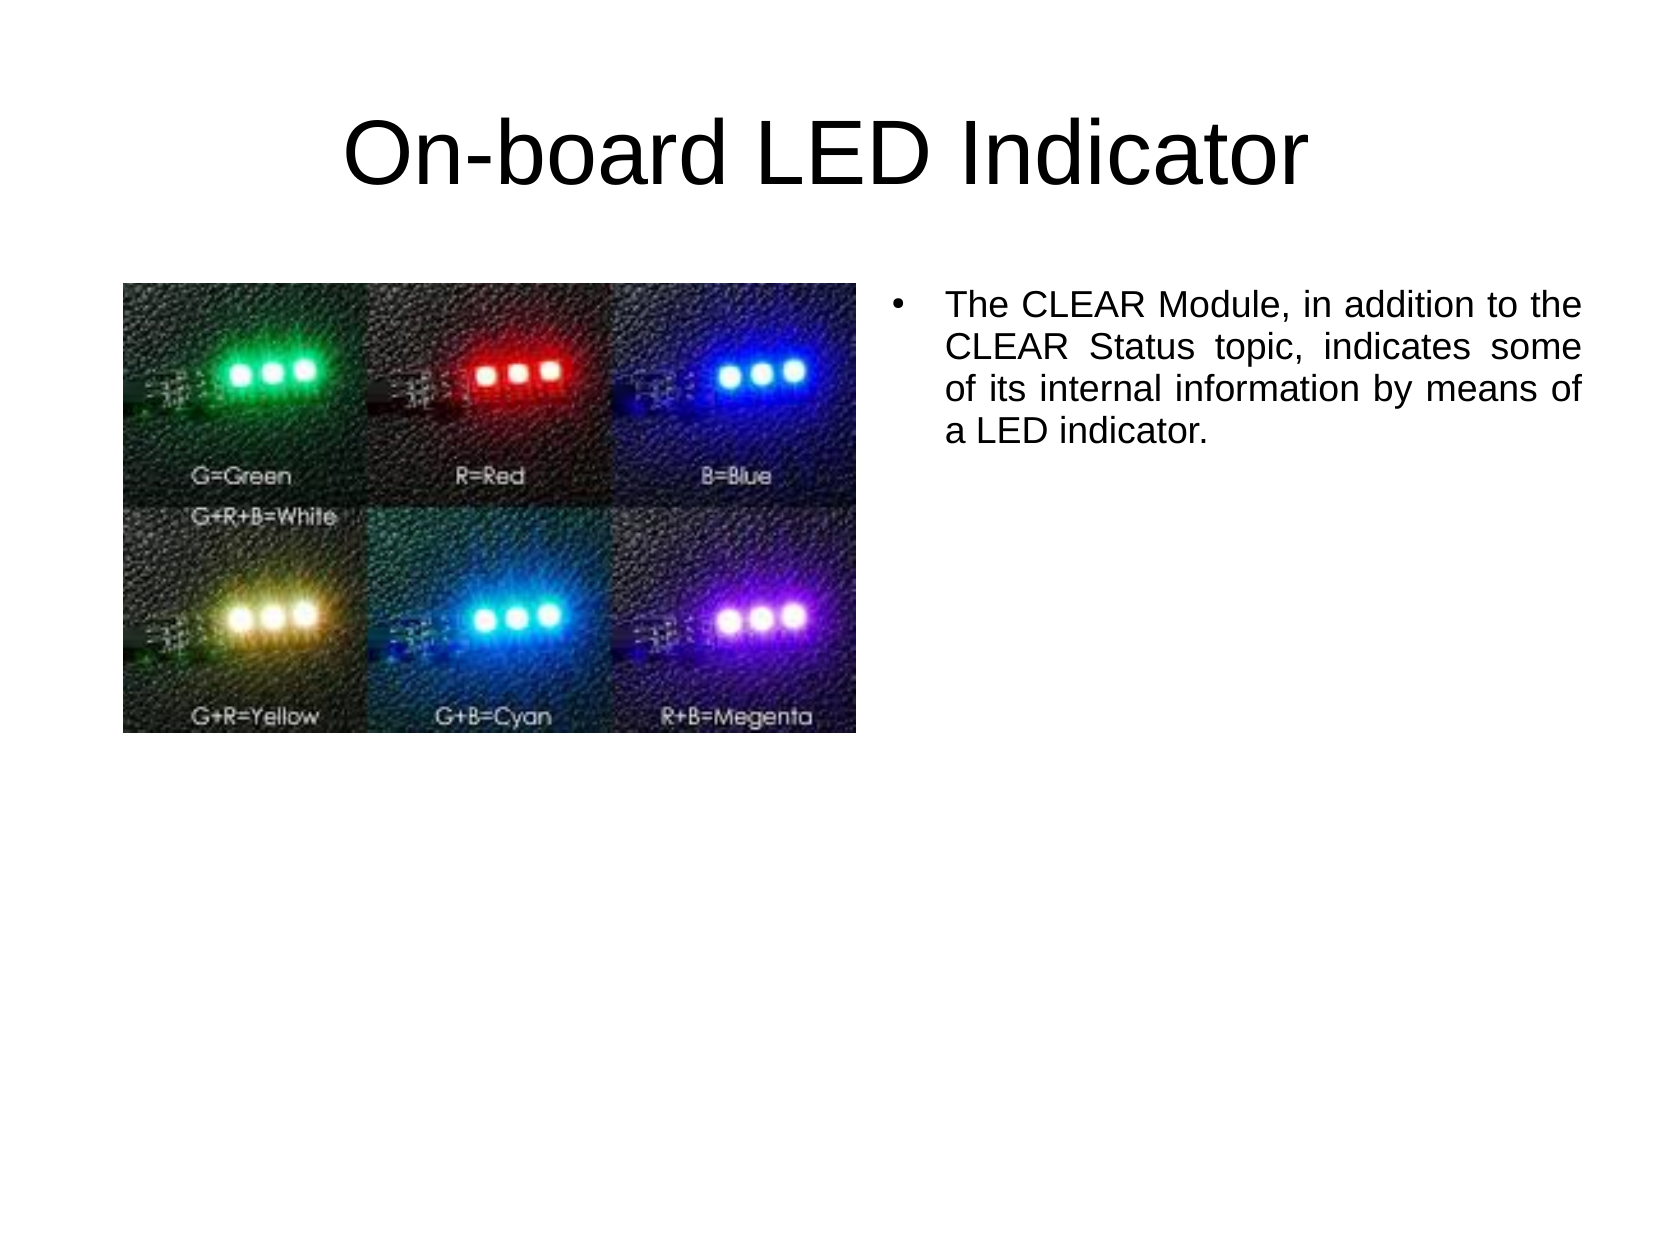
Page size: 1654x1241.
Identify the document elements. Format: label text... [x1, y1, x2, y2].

list The CLEAR Module, in addition to the CLEAR Status topic, indicates some of its internal information by means of a LED indicator. [874, 283, 1583, 1003]
title On-board LED Indicator [82, 49, 1571, 257]
picture [123, 283, 856, 733]
